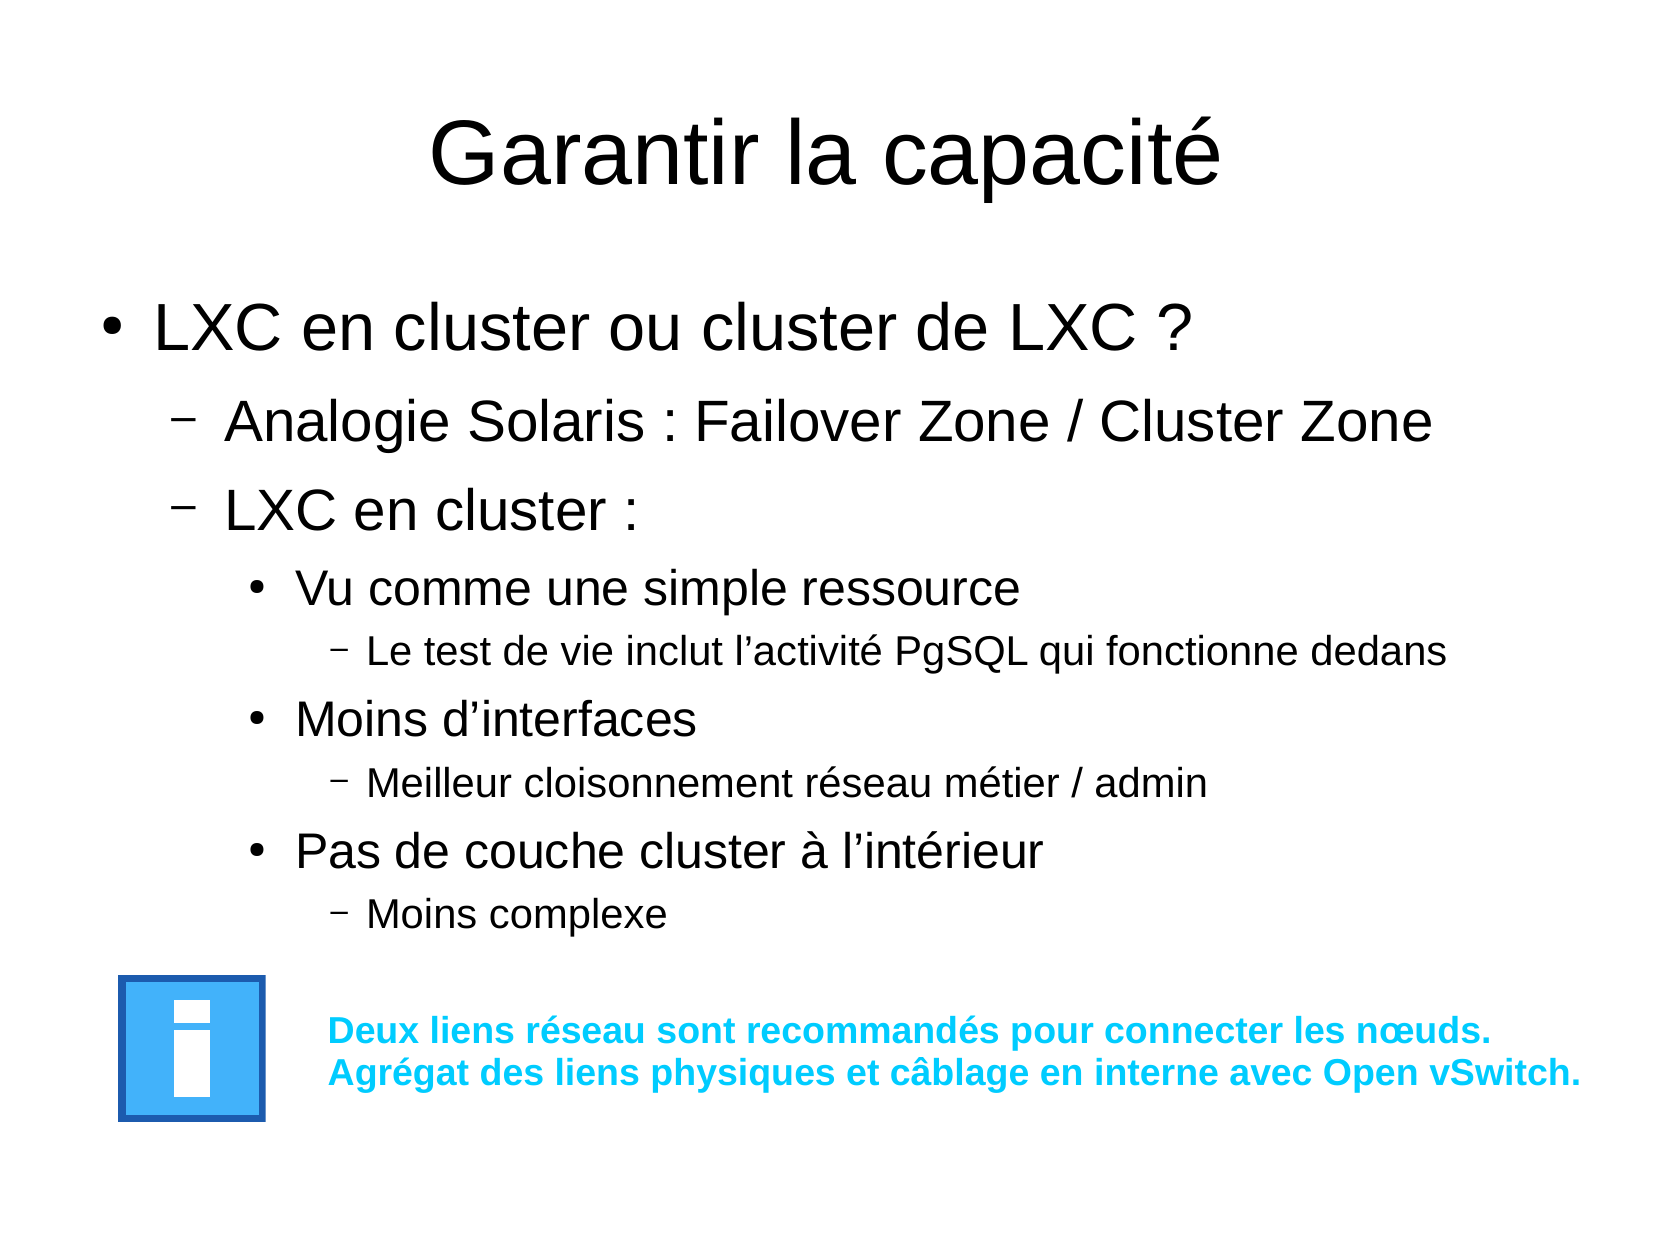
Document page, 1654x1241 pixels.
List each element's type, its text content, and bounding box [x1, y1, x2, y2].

text_box Deux liens réseau sont recommandés pour connecter les nœuds. Agrégat des liens physiques et câblage en interne avec Open vSwitch. [312, 1001, 1642, 1105]
picture [118, 974, 266, 1123]
title Garantir la capacité [82, 49, 1571, 257]
list LXC en cluster ou cluster de LXC ? Analogie Solaris : Failover Zone / Cluster Zone LXC en cluster : Vu comme une simple ressource Le test de vie inclut l’activité PgSQL qui fonctionne dedans Moins d’interfaces Meilleur cloisonnement réseau métier / admin Pas de couche cluster à l’intérieur Moins complexe [82, 290, 1571, 1010]
